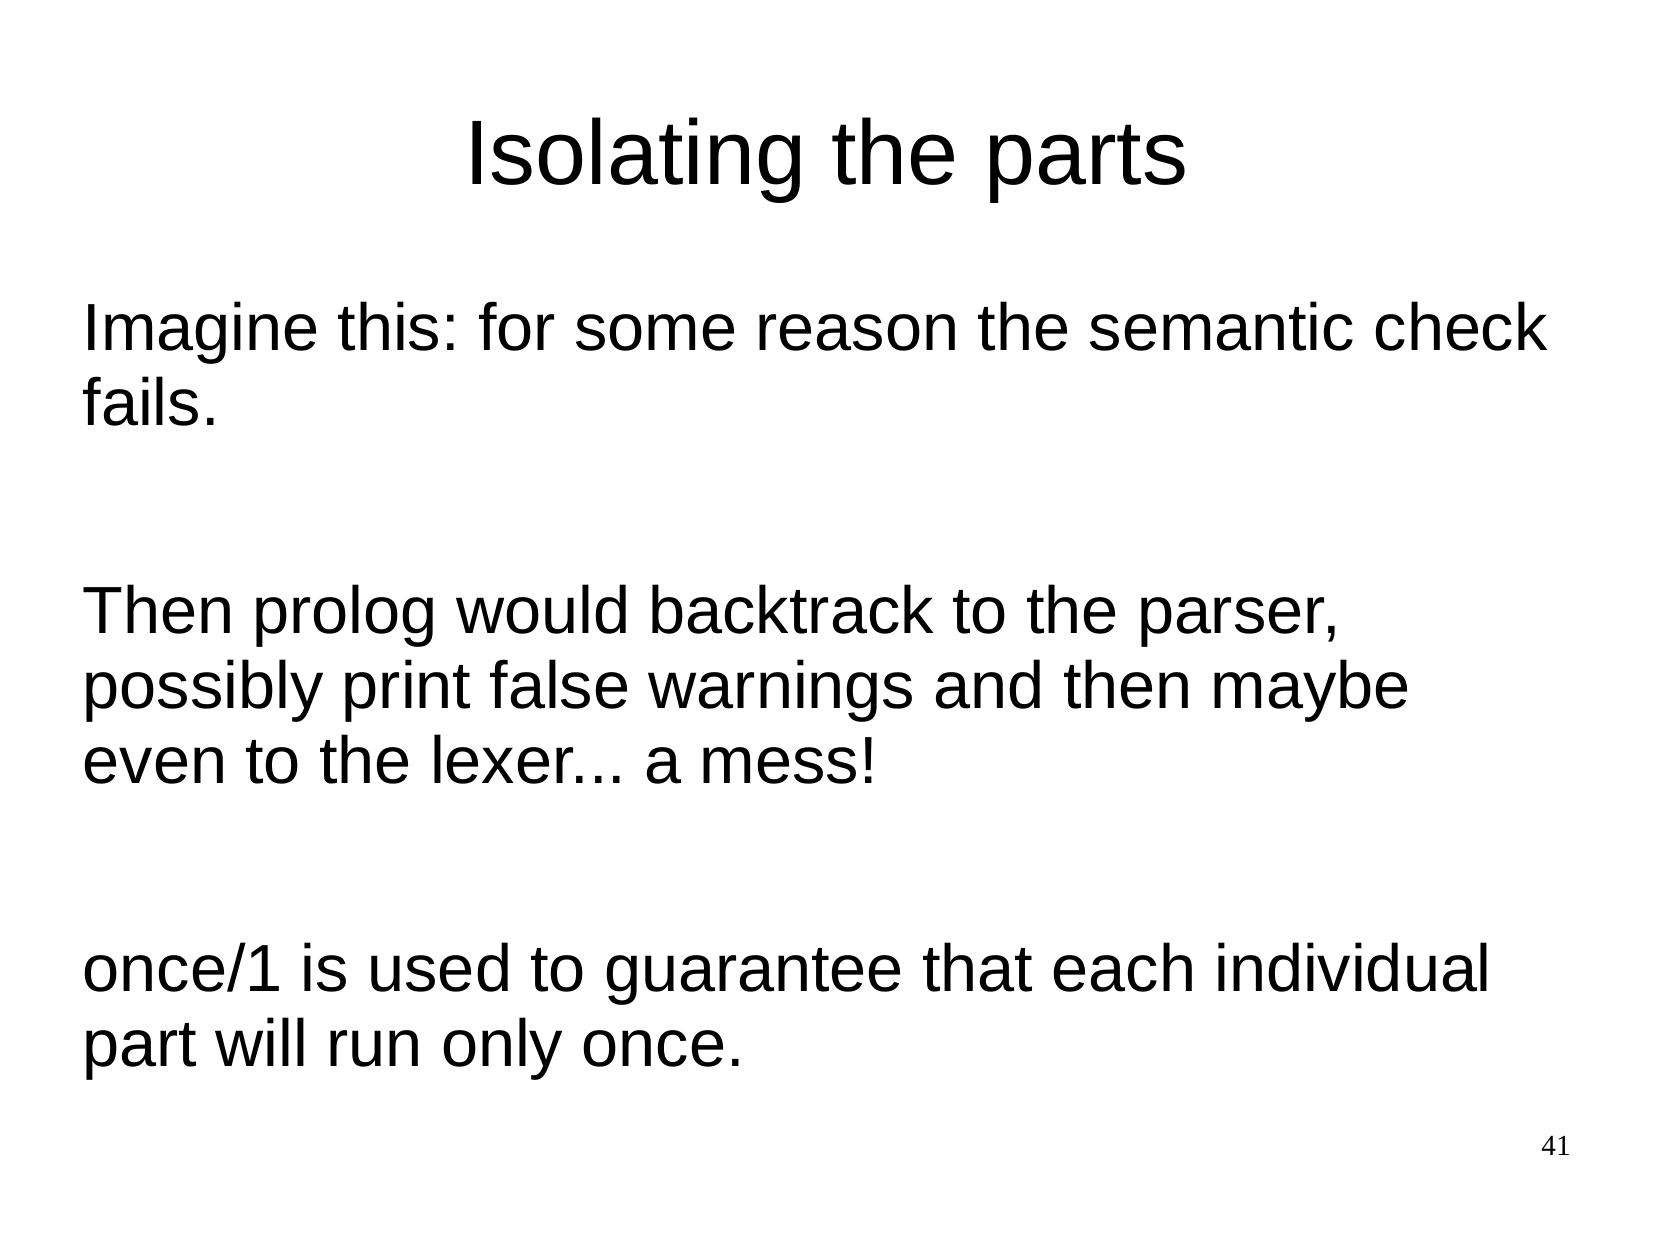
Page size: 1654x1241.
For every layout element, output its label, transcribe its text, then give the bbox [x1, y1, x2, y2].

title Isolating the parts [82, 49, 1571, 257]
list Imagine this: for some reason the semantic check fails. Then prolog would backtrack to the parser, possibly print false warnings and then maybe even to the lexer... a mess! once/1 is used to guarantee that each individual part will run only once. [82, 290, 1571, 1109]
